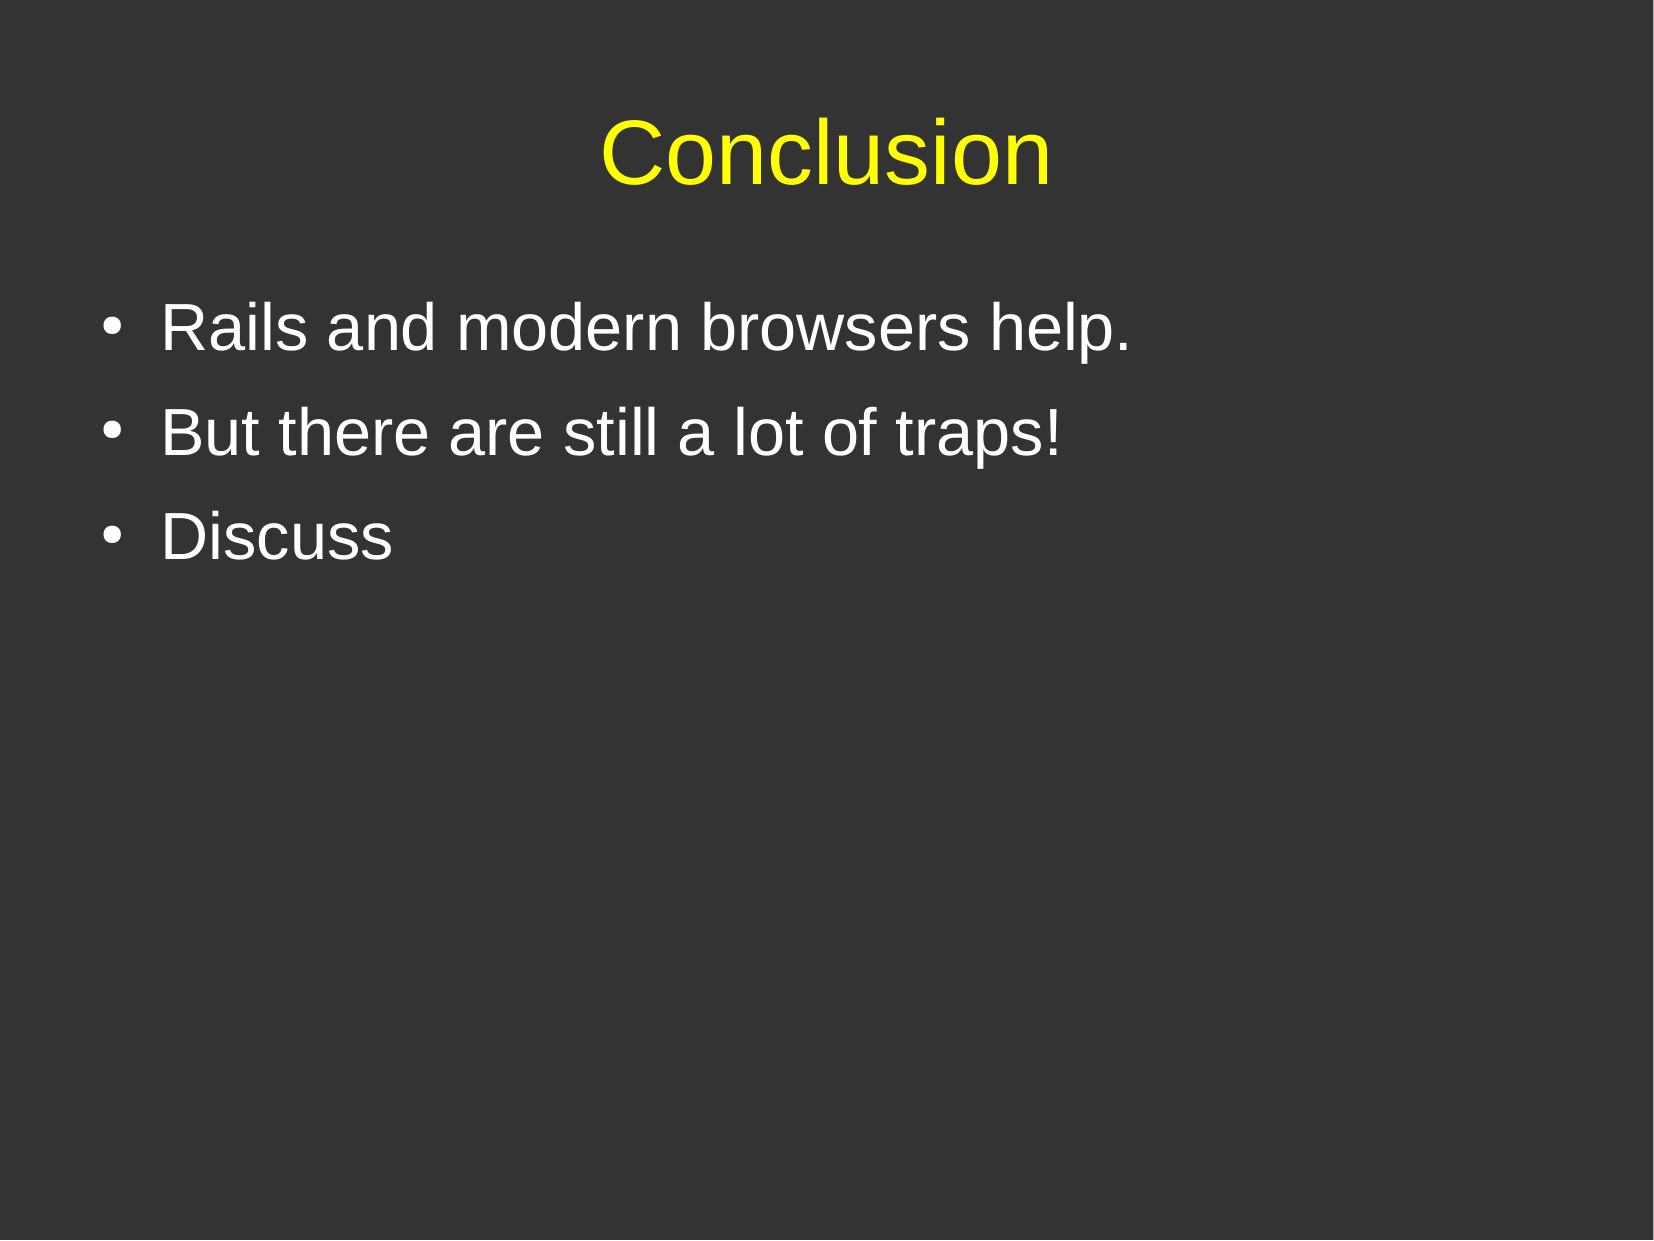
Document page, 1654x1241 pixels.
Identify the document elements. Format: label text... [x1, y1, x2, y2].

title Conclusion [82, 49, 1571, 257]
list Rails and modern browsers help. But there are still a lot of traps! Discuss [82, 290, 1571, 1109]
